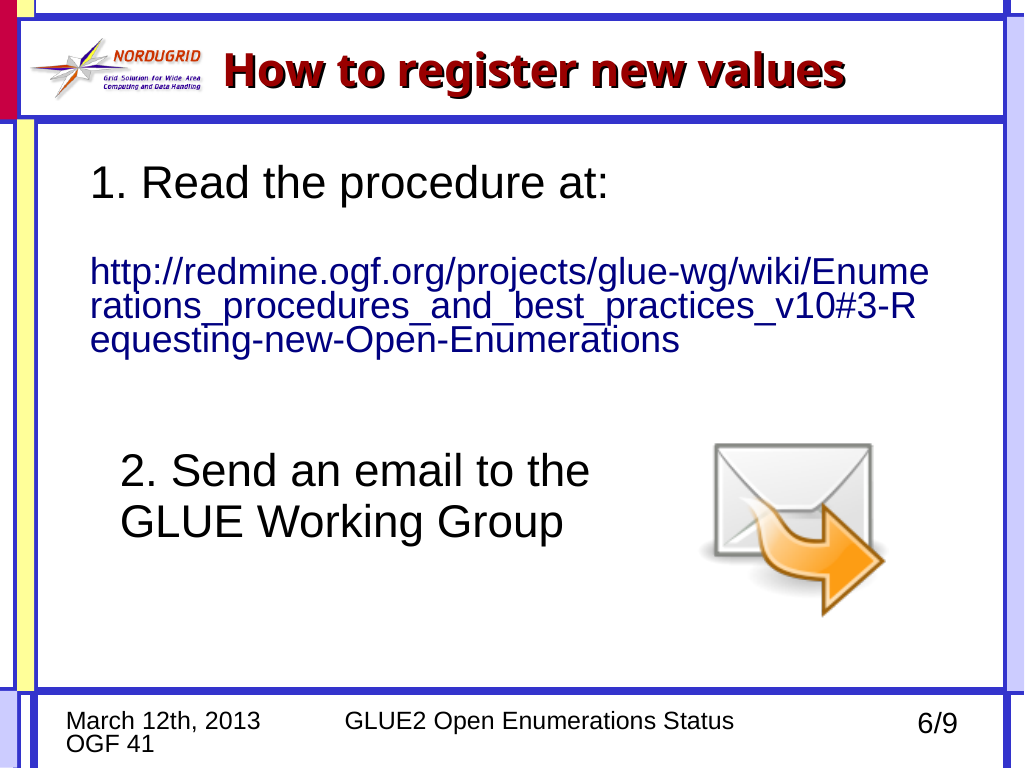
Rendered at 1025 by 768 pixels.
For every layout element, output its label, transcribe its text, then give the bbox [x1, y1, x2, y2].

text_box 1. Read the procedure at: http://redmine.ogf.org/projects/glue-wg/wiki/Enumerations_procedures_and_best_practices_v10#3-Requesting-new-Open-Enumerations [75, 150, 946, 301]
picture [27, 34, 205, 101]
picture [690, 419, 889, 619]
text_box 2. Send an email to the GLUE Working Group [105, 437, 676, 556]
title How to register new values [221, 11, 975, 125]
